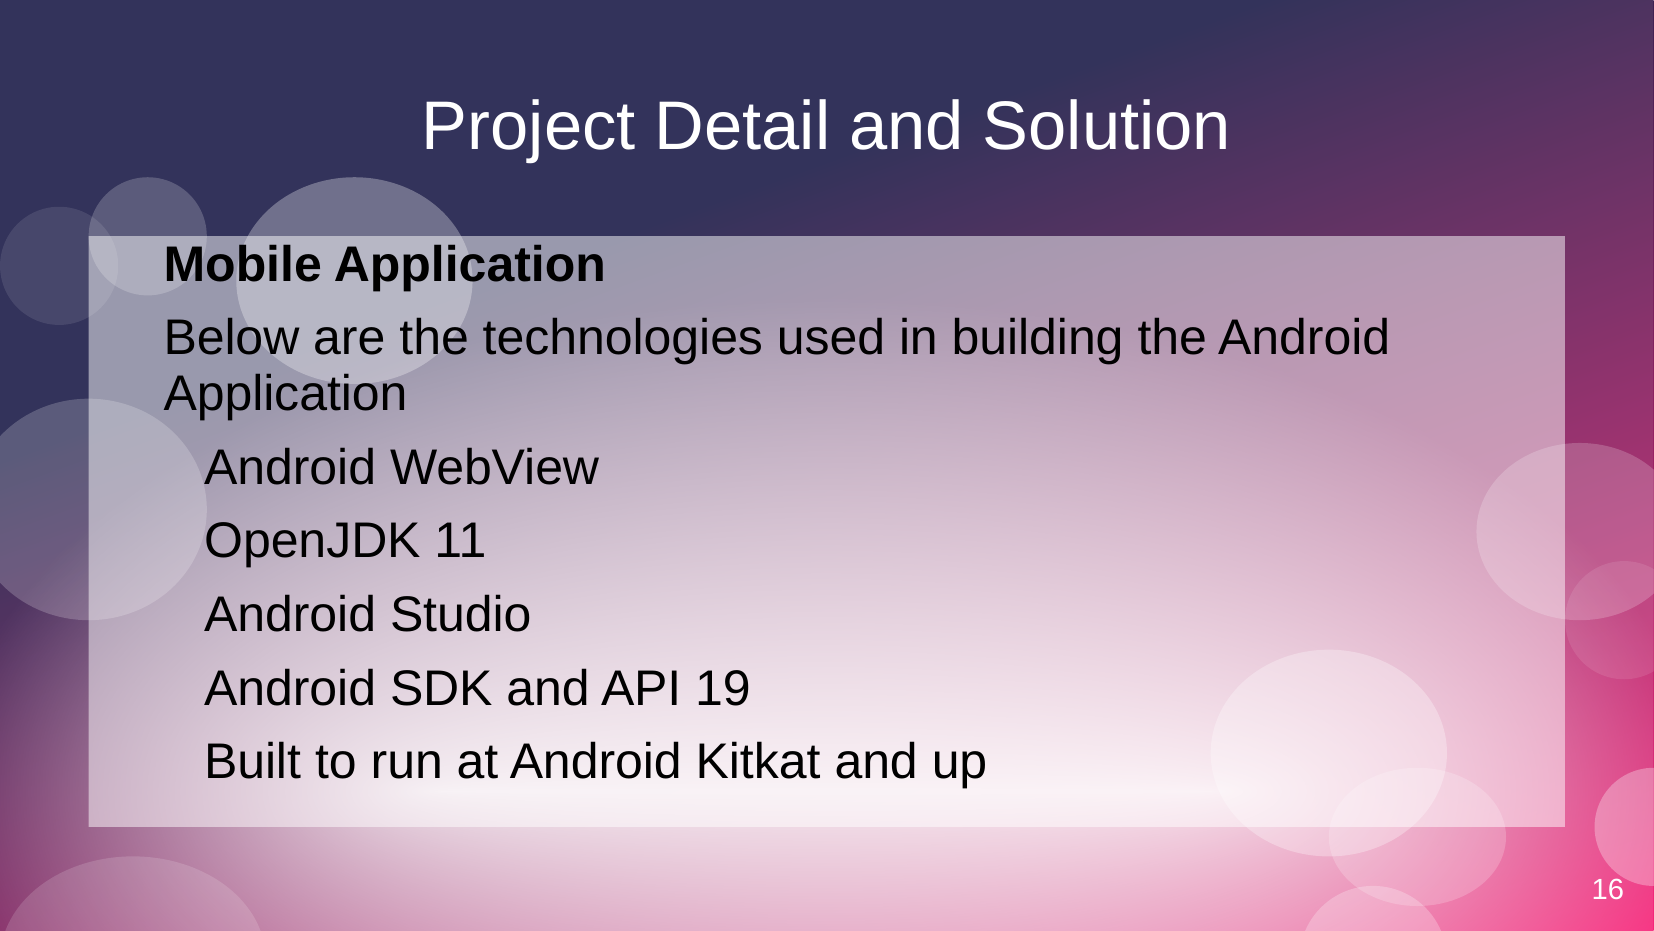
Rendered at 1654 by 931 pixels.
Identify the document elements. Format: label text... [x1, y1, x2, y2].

title Project Detail and Solution [88, 44, 1565, 207]
list Mobile Application Below are the technologies used in building the Android Application Android WebView OpenJDK 11 Android Studio Android SDK and API 19 Built to run at Android Kitkat and up [88, 236, 1565, 827]
